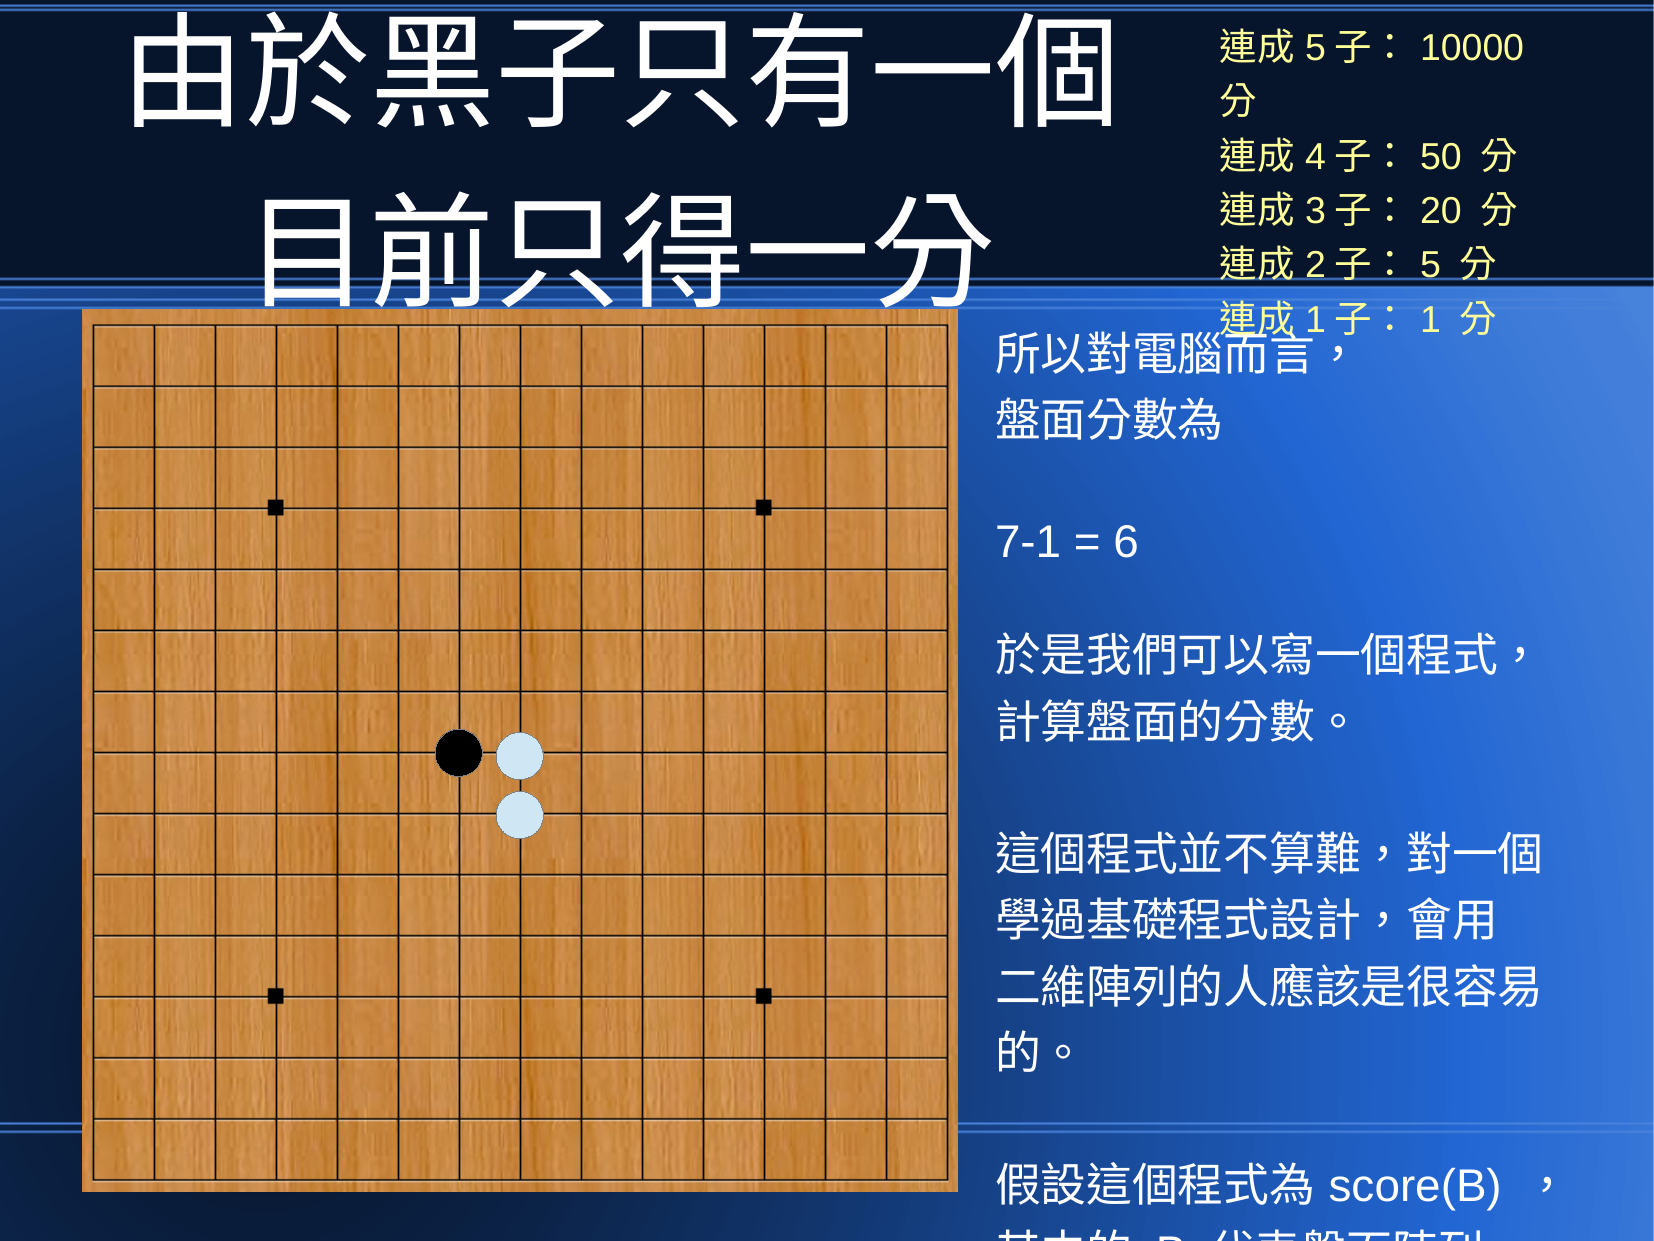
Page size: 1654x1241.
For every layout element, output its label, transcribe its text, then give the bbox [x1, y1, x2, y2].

text_box [435, 729, 483, 777]
text_box [496, 791, 544, 839]
picture [1327, 1234, 1336, 1241]
text_box 所以對電腦而言， 盤面分數為 7-1 = 6 於是我們可以寫一個程式， 計算盤面的分數。 這個程式並不算難，對一個 學過基礎程式設計，會用 二維陣列的人應該是很容易 的。 假設這個程式為score(B) ， 其中的 B 代表盤面陣列。 [980, 310, 1584, 1175]
text_box 連成5子：10000 分 連成4子：50 分 連成3子：20 分 連成2子：5 分 連成1子：1 分 [1204, 9, 1593, 260]
picture [1309, 1235, 1318, 1241]
title 由於黑子只有一個 目前只得一分 [82, 2, 1158, 304]
picture [0, 0, 1654, 1241]
text_box [496, 732, 544, 780]
